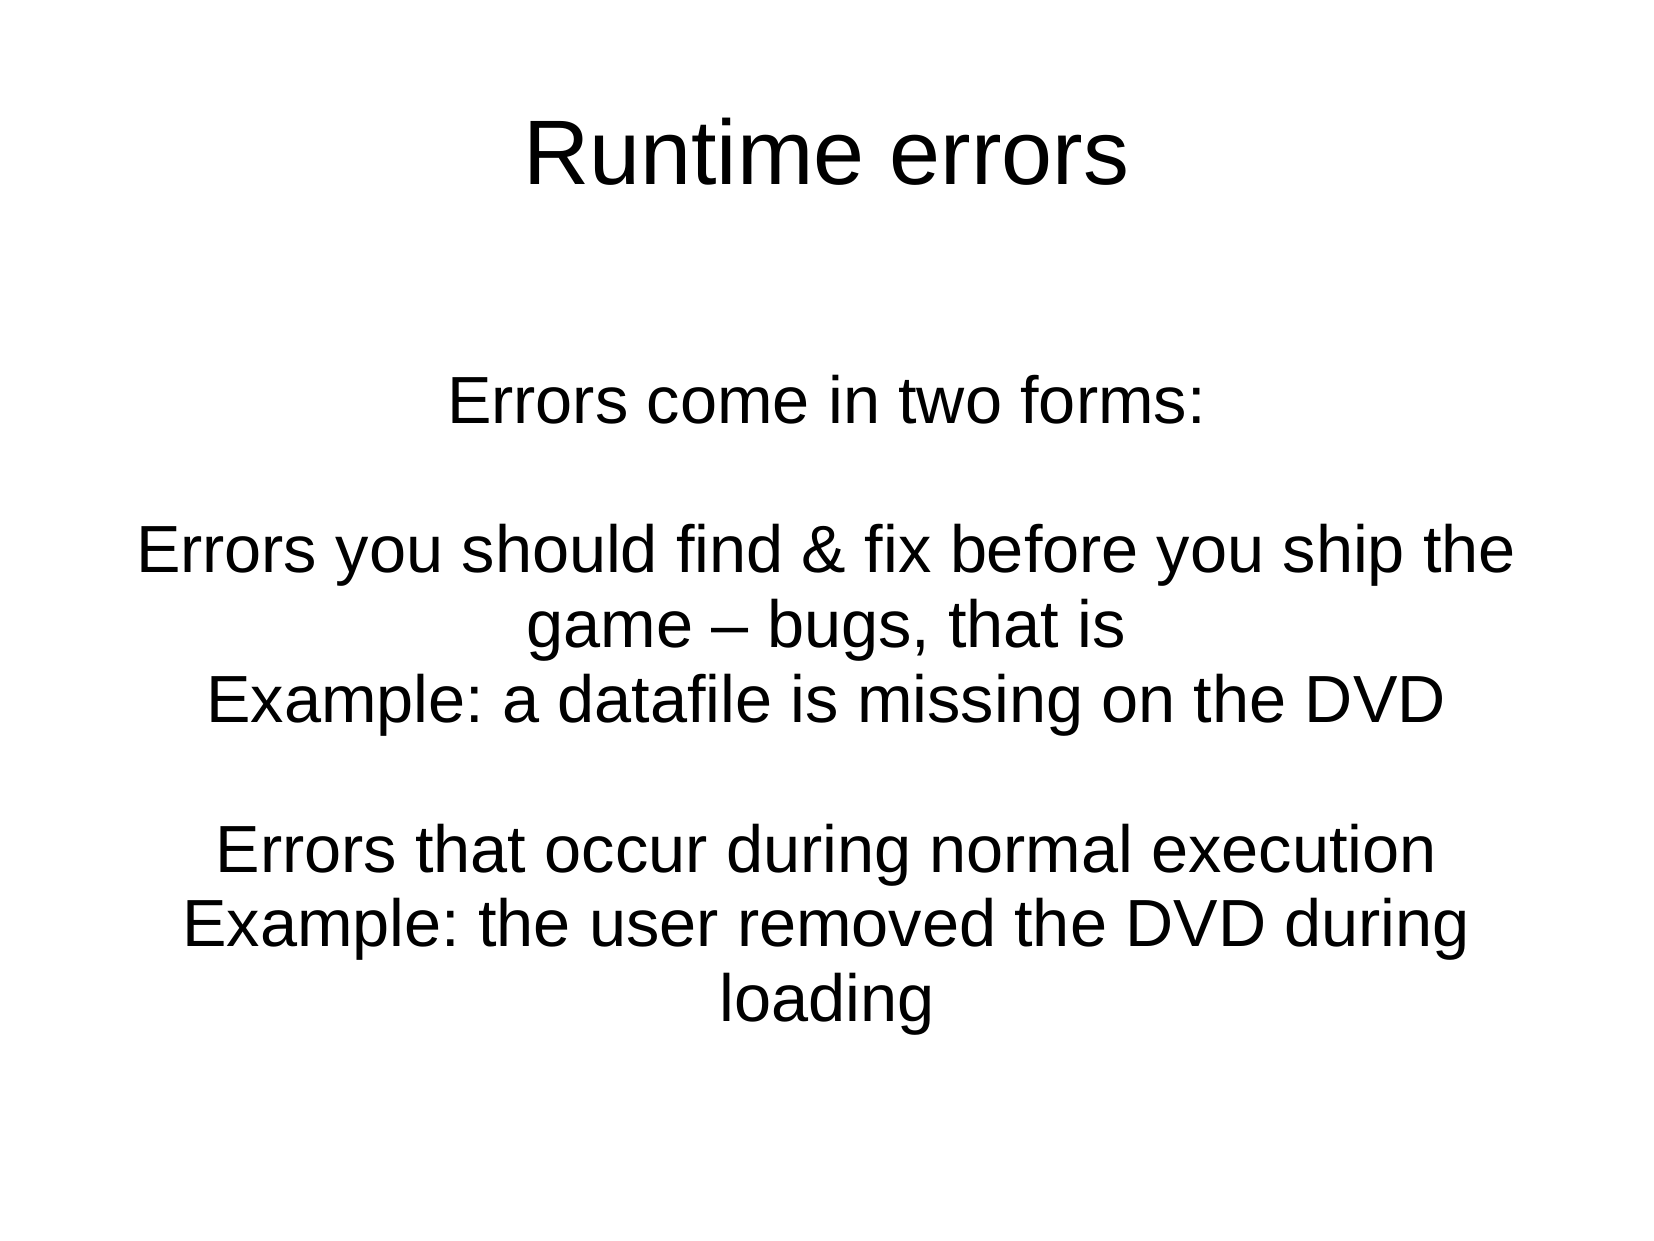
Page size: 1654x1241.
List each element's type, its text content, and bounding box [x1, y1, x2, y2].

subtitle Errors come in two forms: Errors you should find & fix before you ship the game – bugs, that is Example: a datafile is missing on the DVD Errors that occur during normal execution Example: the user removed the DVD during loading [82, 297, 1571, 1102]
title Runtime errors [82, 56, 1571, 250]
